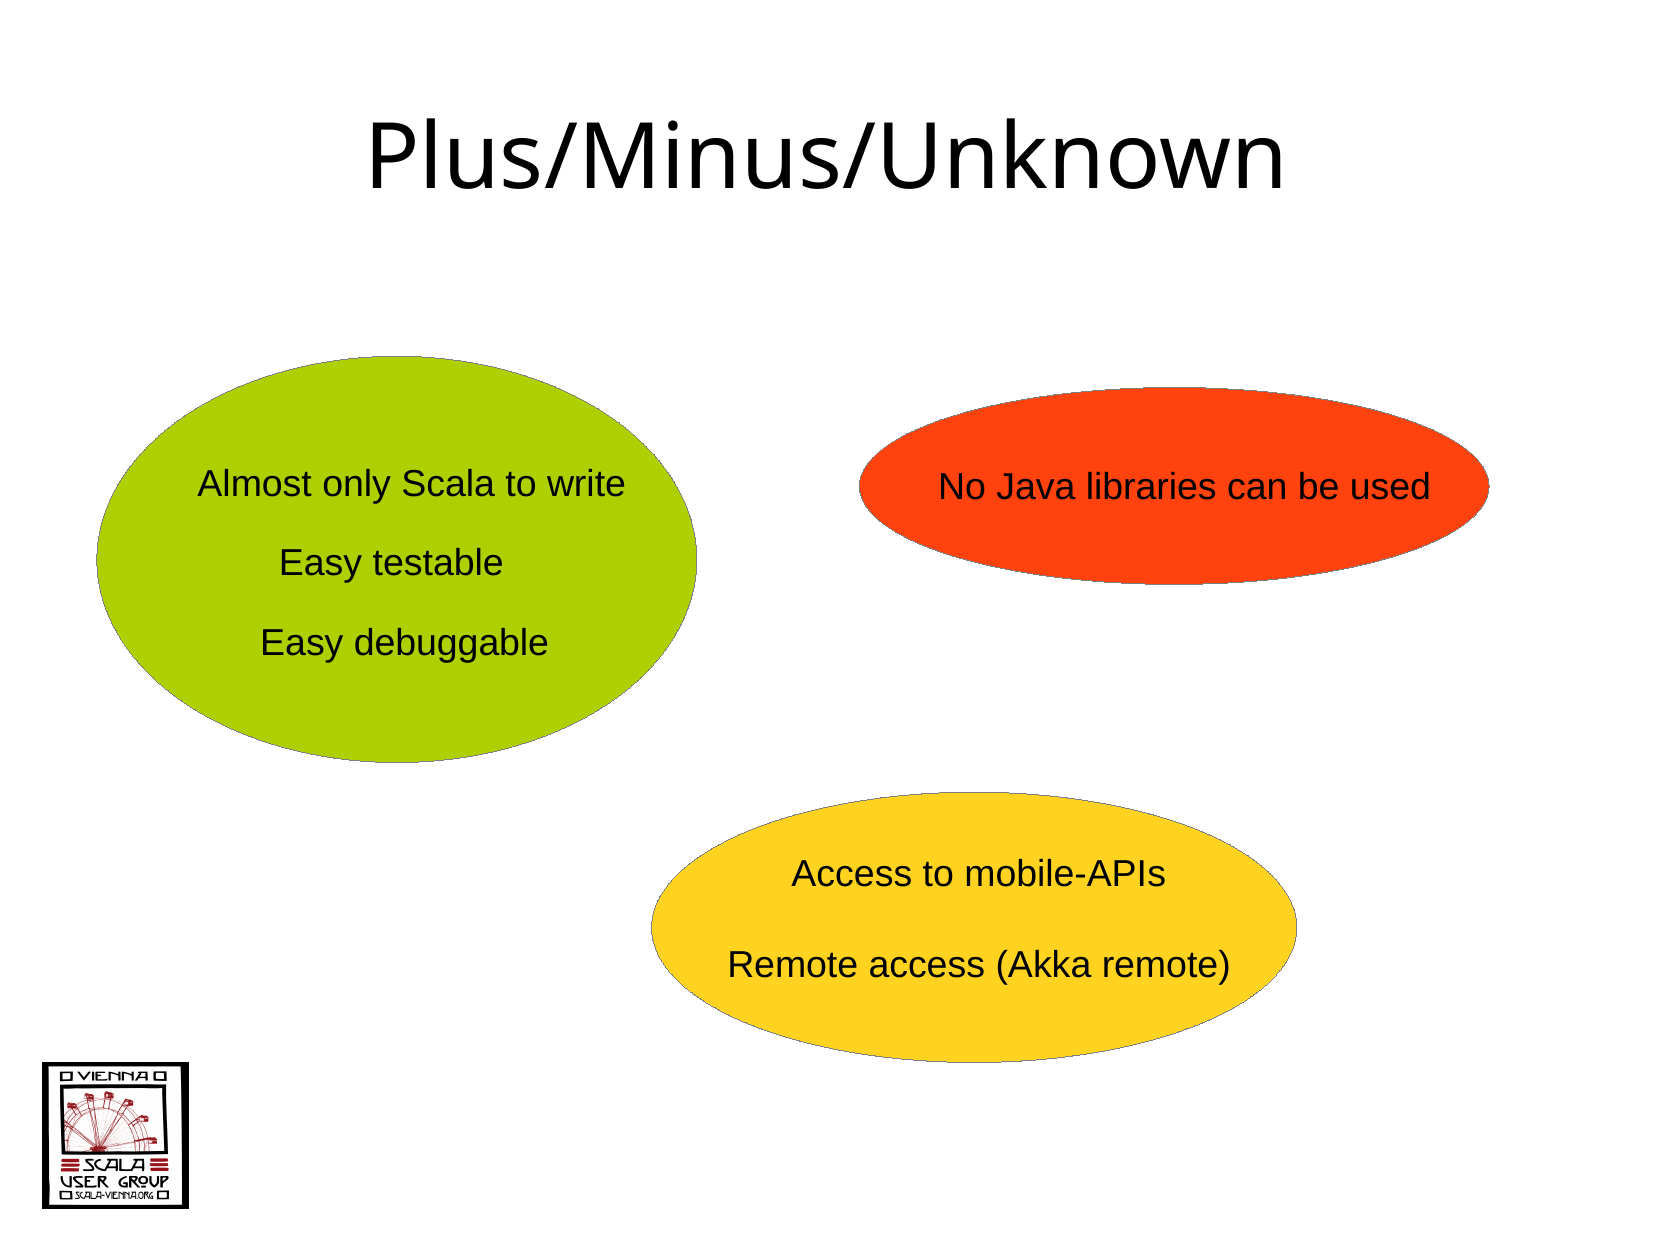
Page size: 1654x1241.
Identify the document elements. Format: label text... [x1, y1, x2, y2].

text_box [859, 387, 1490, 585]
text_box Almost only Scala to write [182, 454, 651, 512]
text_box Easy debuggable [245, 614, 574, 671]
title Plus/Minus/Unknown [82, 49, 1571, 257]
text_box Access to mobile-APIs [776, 845, 1192, 903]
text_box Remote access (Akka remote) [712, 935, 1257, 993]
text_box No Java libraries can be used [923, 457, 1457, 515]
text_box [96, 356, 697, 763]
text_box Easy testable [264, 534, 529, 592]
text_box [651, 792, 1297, 1063]
picture [42, 1062, 189, 1209]
